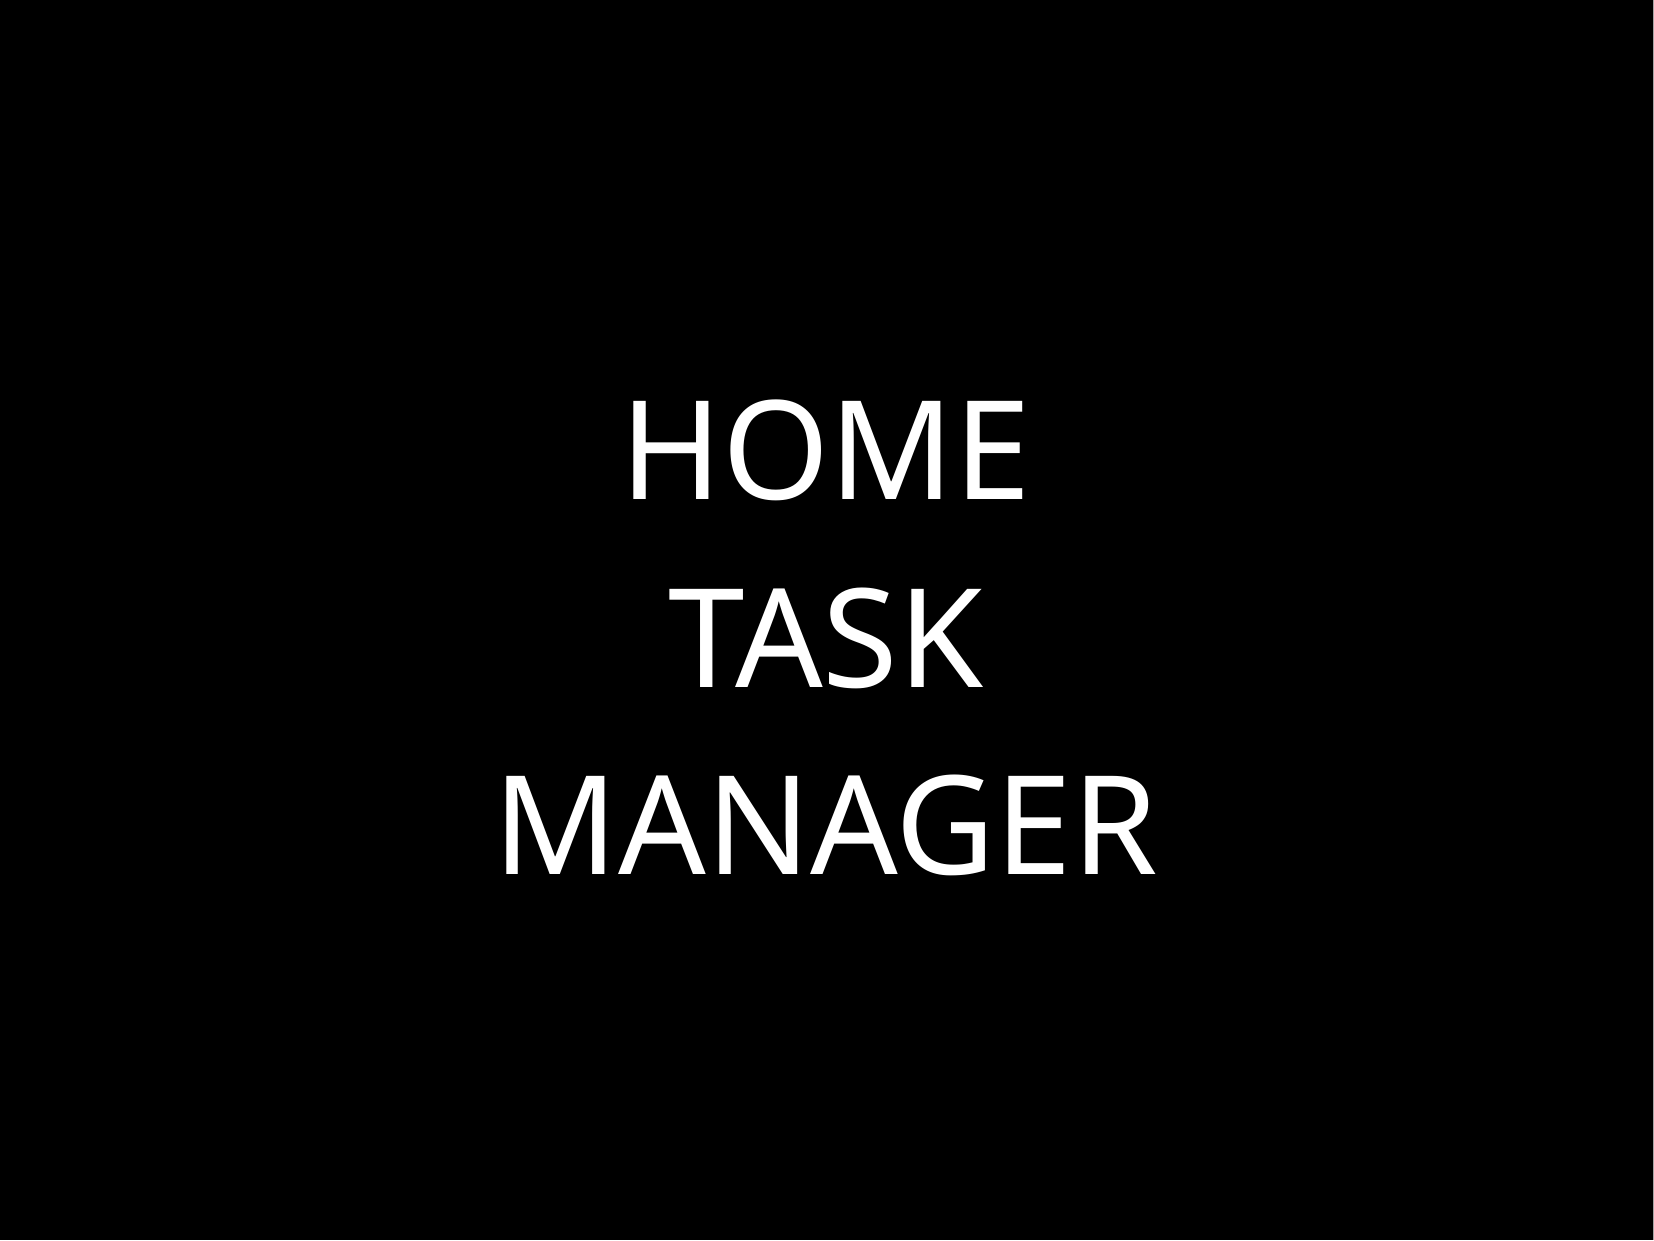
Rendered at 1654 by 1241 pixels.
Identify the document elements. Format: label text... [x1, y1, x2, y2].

subtitle HOME TASK MANAGER [81, 224, 1570, 1043]
